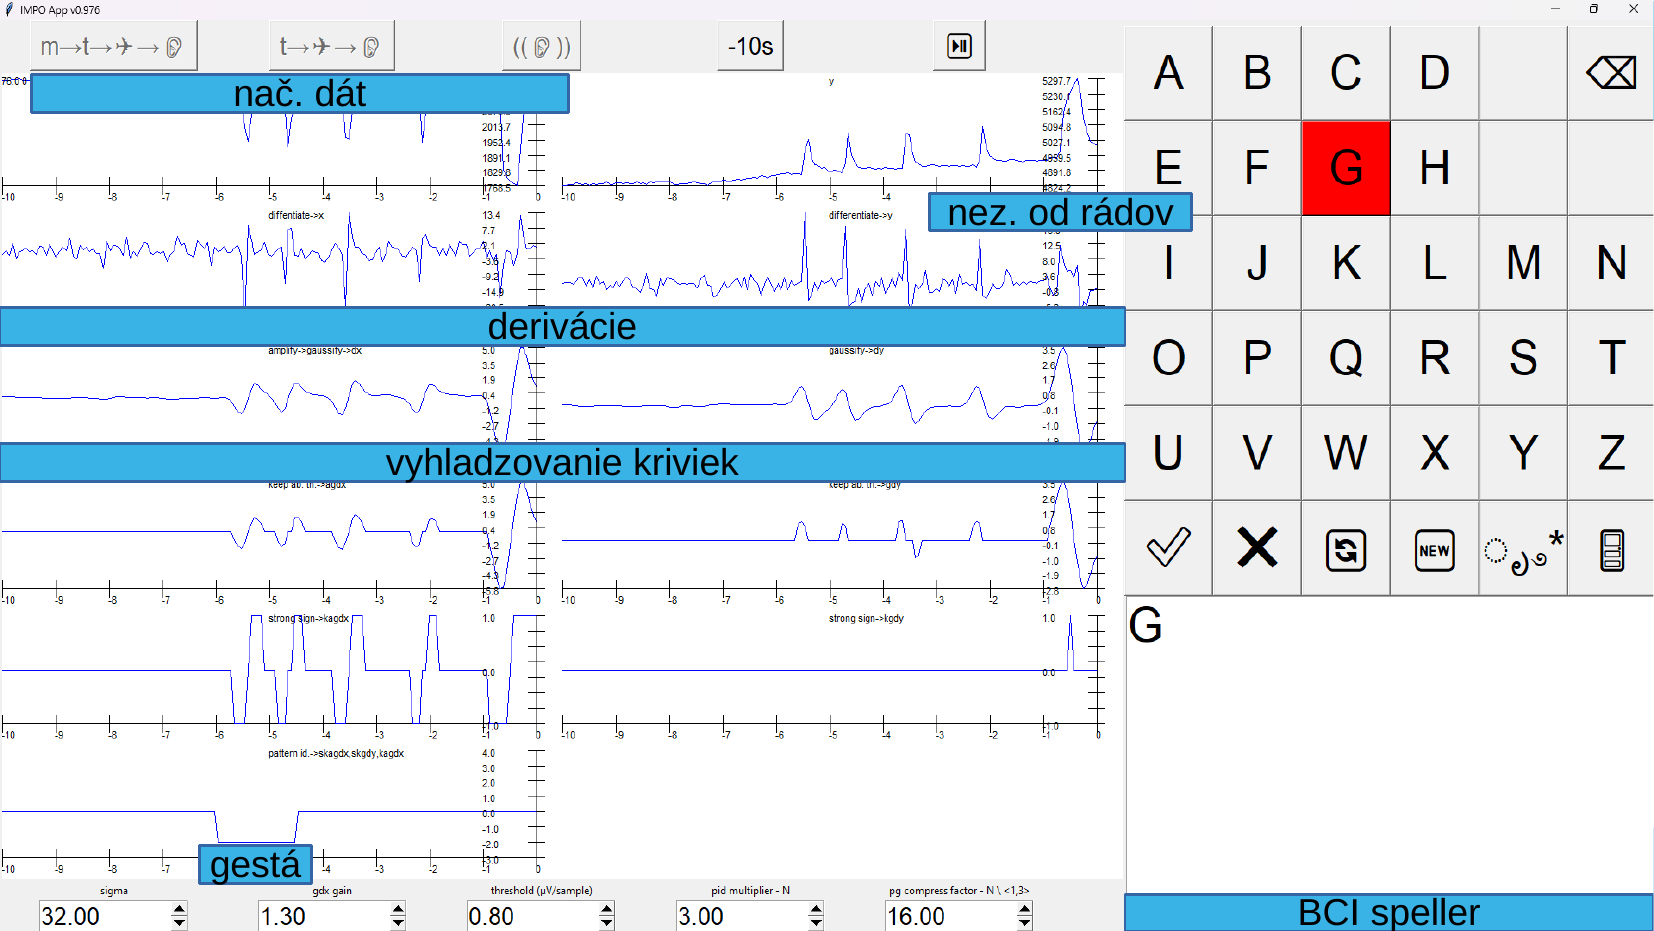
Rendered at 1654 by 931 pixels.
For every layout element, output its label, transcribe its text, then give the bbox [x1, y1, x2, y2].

text_box nez. od rádov [929, 193, 1192, 231]
text_box gestá [214, 859, 224, 875]
text_box gestá [199, 845, 312, 884]
text_box vyhladzovanie kriviek [0, 443, 1126, 482]
text_box derivácie [0, 307, 1126, 346]
text_box BCI speller [1125, 894, 1654, 931]
text_box nač. dát [31, 74, 569, 113]
picture [0, 0, 1654, 931]
